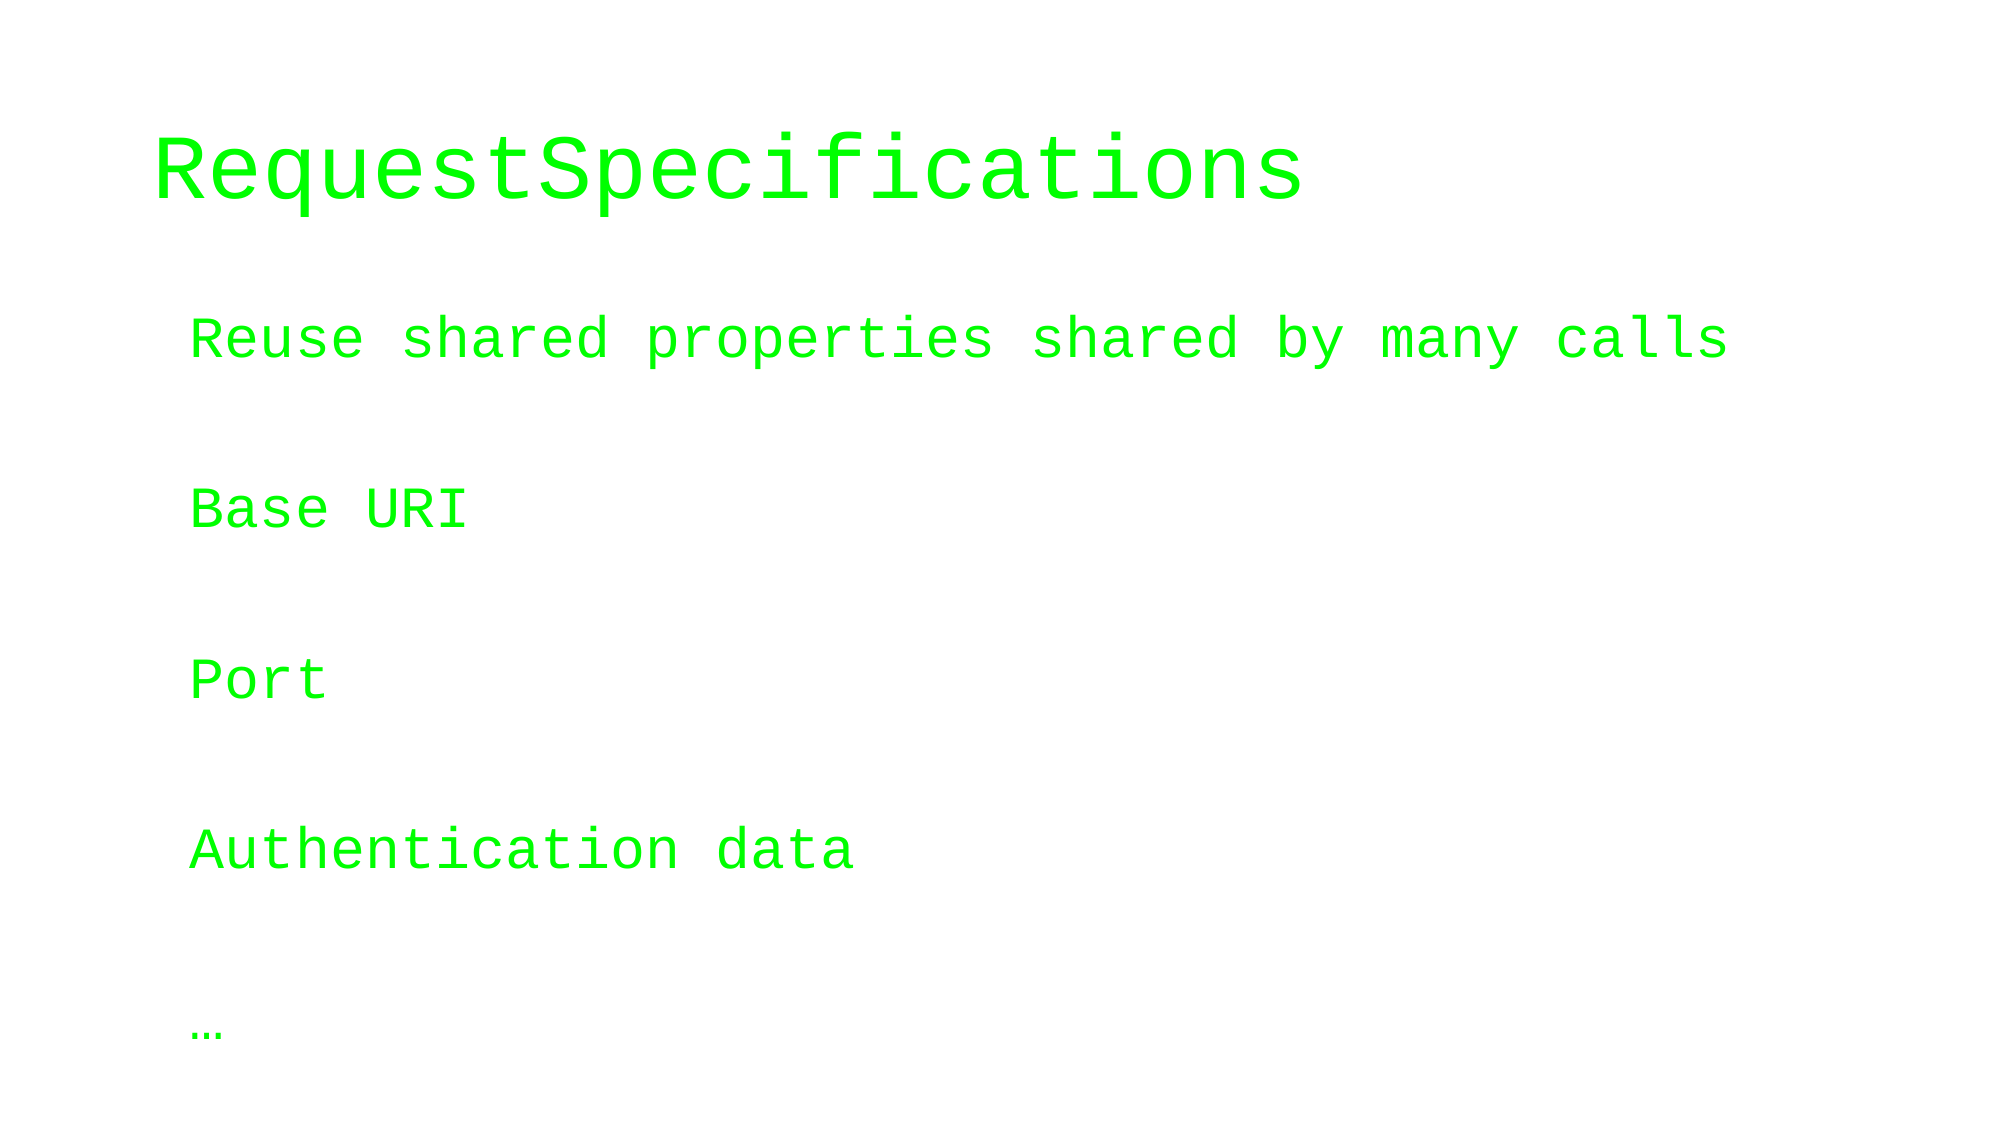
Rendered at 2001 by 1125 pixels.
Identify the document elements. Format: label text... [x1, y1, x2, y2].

title RequestSpecifications [137, 59, 1902, 278]
list Reuse shared properties shared by many calls Base URI Port Authentication data … [137, 299, 1946, 1097]
